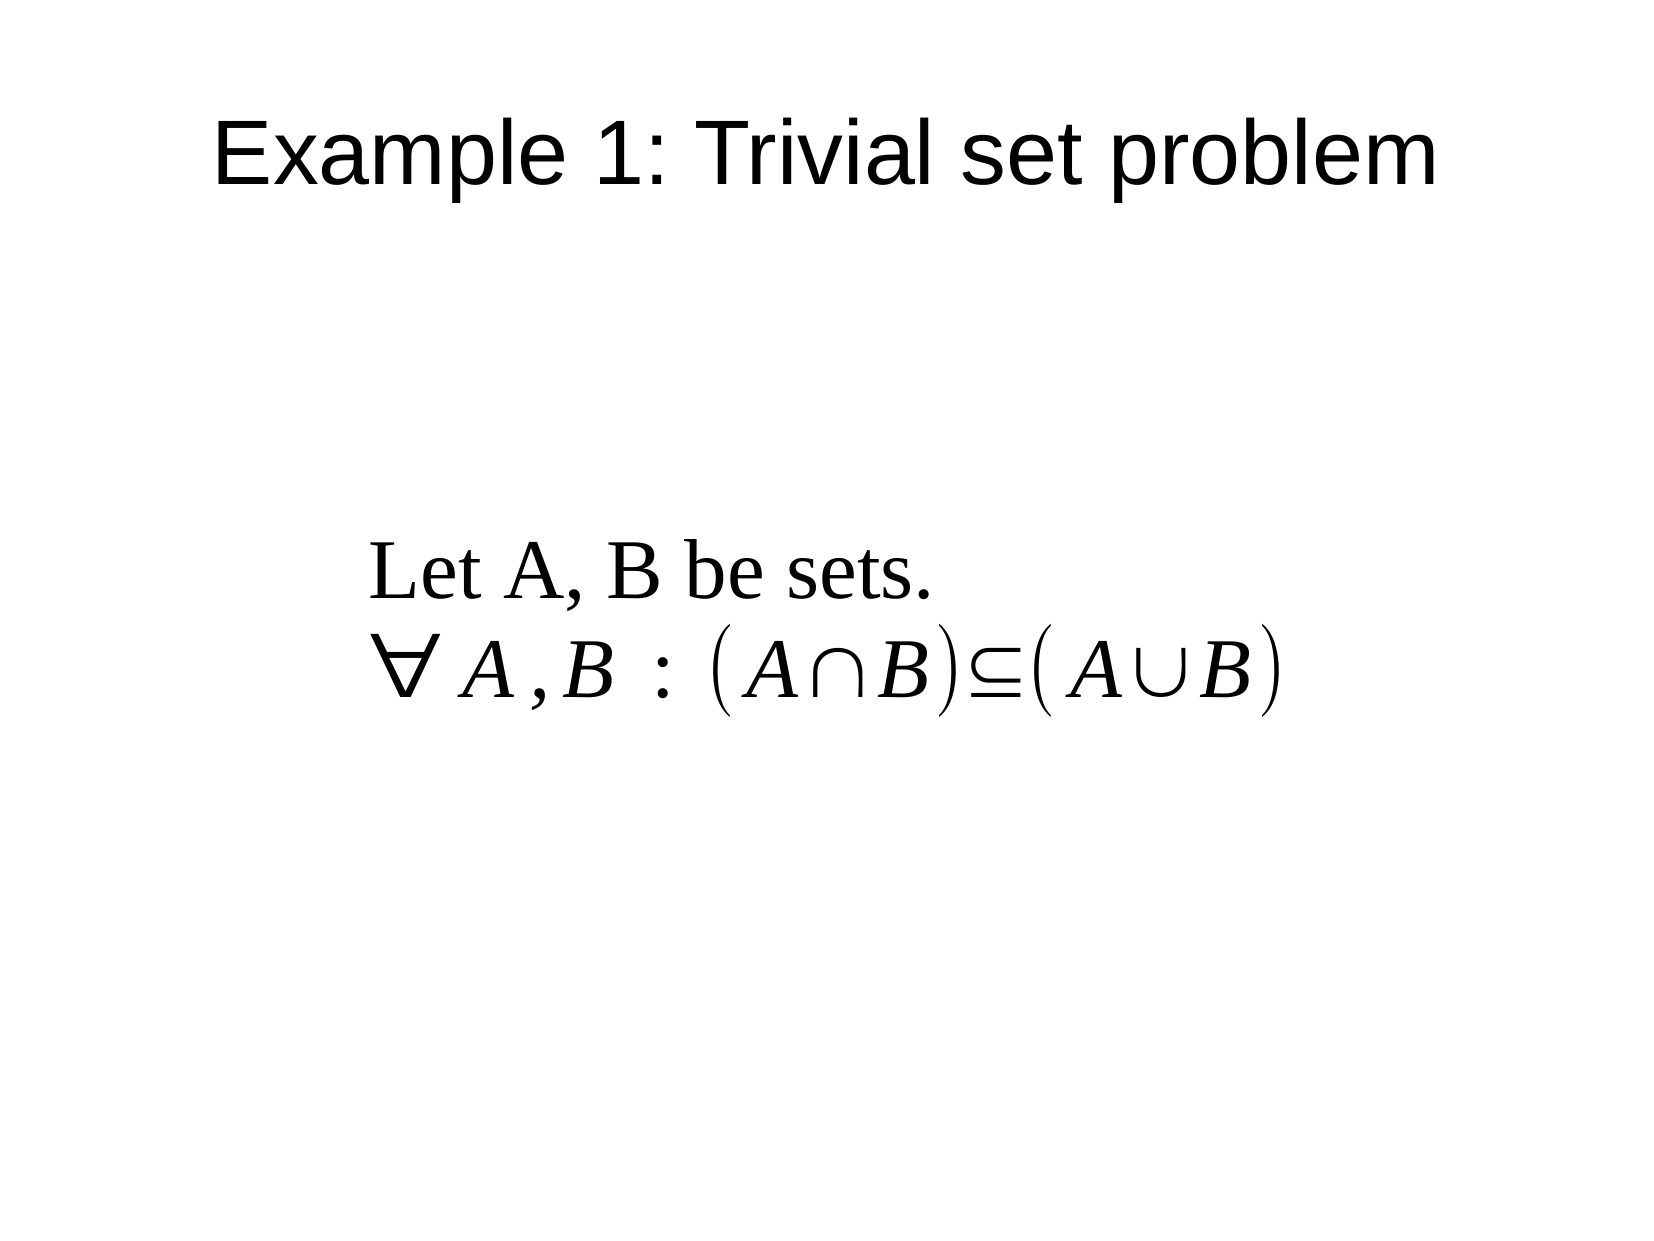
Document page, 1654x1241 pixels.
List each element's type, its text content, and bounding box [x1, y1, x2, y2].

title Example 1: Trivial set problem [82, 49, 1571, 257]
chart [360, 522, 1293, 718]
